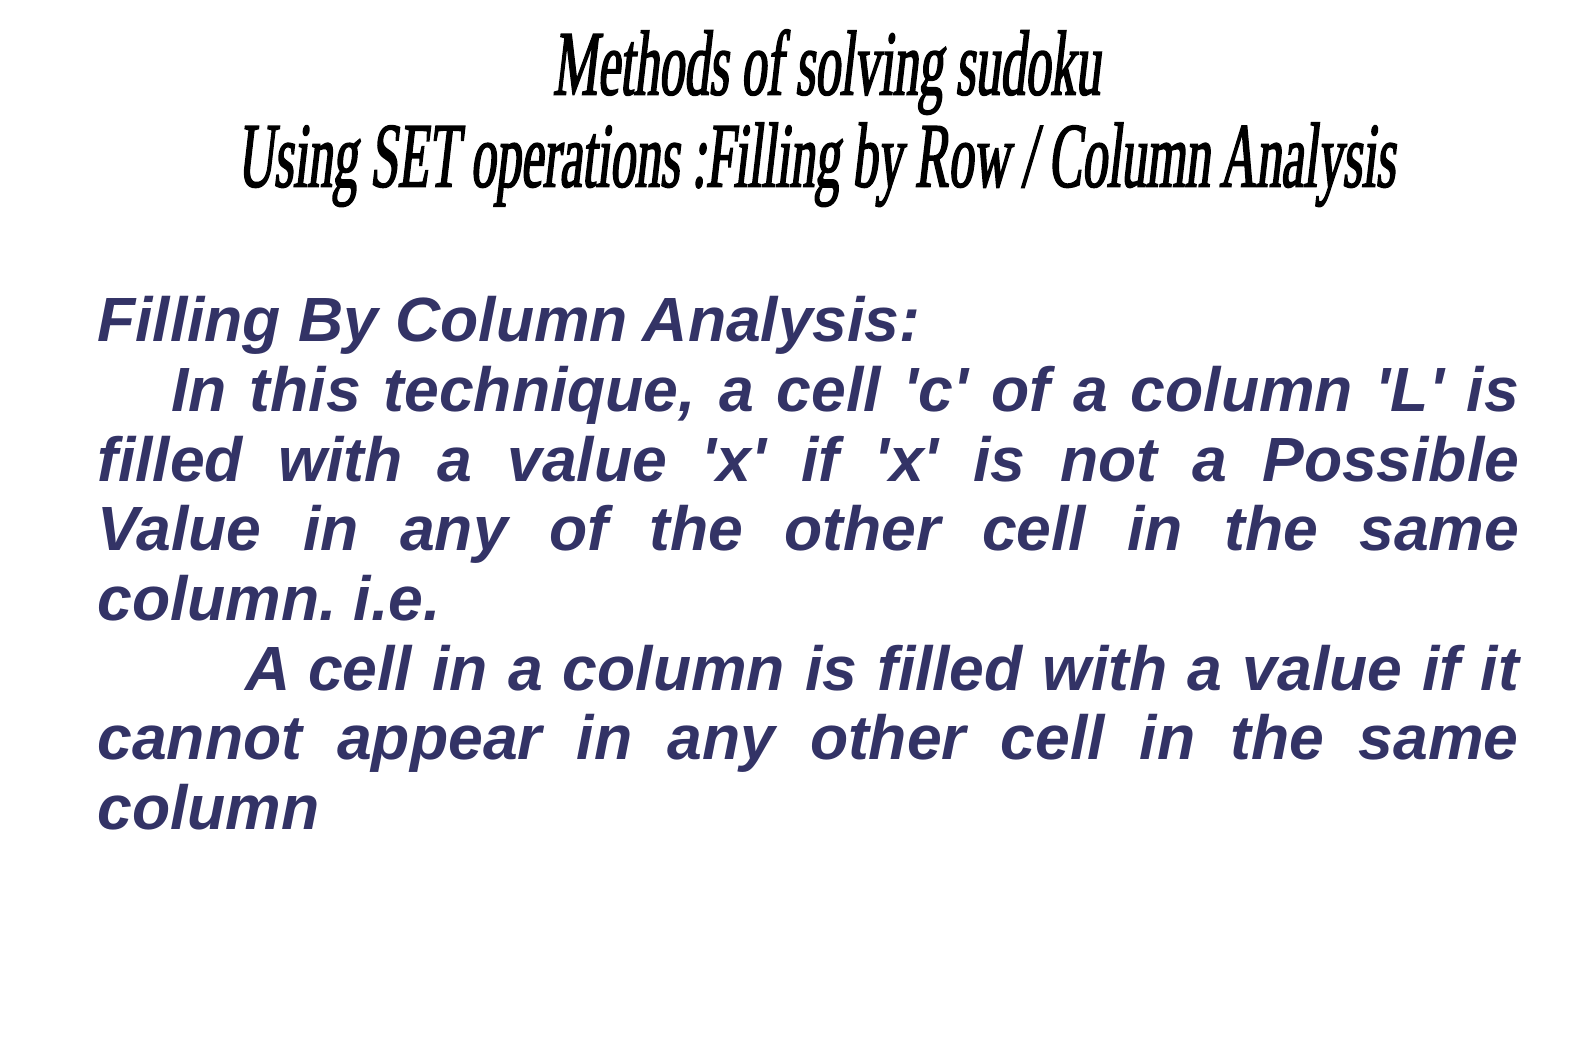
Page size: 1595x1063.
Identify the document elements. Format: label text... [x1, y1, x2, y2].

text_box Methods of solving sudoku Using SET operations :Filling by Row / Column Analysis [398, 126, 431, 187]
text_box Filling By Column Analysis: In this technique, a cell 'c' of a column 'L' is filled with a value 'x' if 'x' is not a Possible Value in any of the other cell in the same column. i.e. A cell in a column is filled with a value if it cannot appear in any other cell in the same column [82, 277, 1536, 1063]
text_box Methods of solving sudoku Using SET operations :Filling by Row / Column Analysis [707, 126, 739, 187]
text_box Methods of solving sudoku Using SET operations :Filling by Row / Column Analysis [815, 139, 843, 207]
text_box Methods of solving sudoku Using SET operations :Filling by Row / Column Analysis [373, 125, 400, 188]
text_box Methods of solving sudoku Using SET operations :Filling by Row / Column Analysis [434, 126, 465, 187]
text_box Methods of solving sudoku Using SET operations :Filling by Row / Column Analysis [1053, 125, 1086, 188]
text_box Methods of solving sudoku Using SET operations :Filling by Row / Column Analysis [918, 47, 947, 115]
text_box Methods of solving sudoku Using SET operations :Filling by Row / Column Analysis [333, 139, 361, 207]
text_box Methods of solving sudoku Using SET operations :Filling by Row / Column Analysis [1051, 30, 1079, 95]
text_box Methods of solving sudoku Using SET operations :Filling by Row / Column Analysis [916, 126, 949, 187]
text_box Methods of solving sudoku Using SET operations :Filling by Row / Column Analysis [1125, 143, 1211, 188]
text_box Methods of solving sudoku Using SET operations :Filling by Row / Column Analysis [493, 143, 522, 207]
text_box Methods of solving sudoku Using SET operations :Filling by Row / Column Analysis [875, 144, 907, 207]
text_box Methods of solving sudoku Using SET operations :Filling by Row / Column Analysis [977, 144, 1015, 188]
text_box Methods of solving sudoku Using SET operations :Filling by Row / Column Analysis [554, 34, 603, 95]
text_box Methods of solving sudoku Using SET operations :Filling by Row / Column Analysis [623, 30, 660, 96]
text_box Methods of solving sudoku Using SET operations :Filling by Row / Column Analysis [244, 126, 280, 188]
text_box Methods of solving sudoku Using SET operations :Filling by Row / Column Analysis [1315, 144, 1347, 207]
text_box Methods of solving sudoku Using SET operations :Filling by Row / Column Analysis [687, 30, 713, 96]
text_box Methods of solving sudoku Using SET operations :Filling by Row / Column Analysis [1220, 125, 1282, 187]
text_box Methods of solving sudoku Using SET operations :Filling by Row / Column Analysis [1003, 30, 1029, 96]
